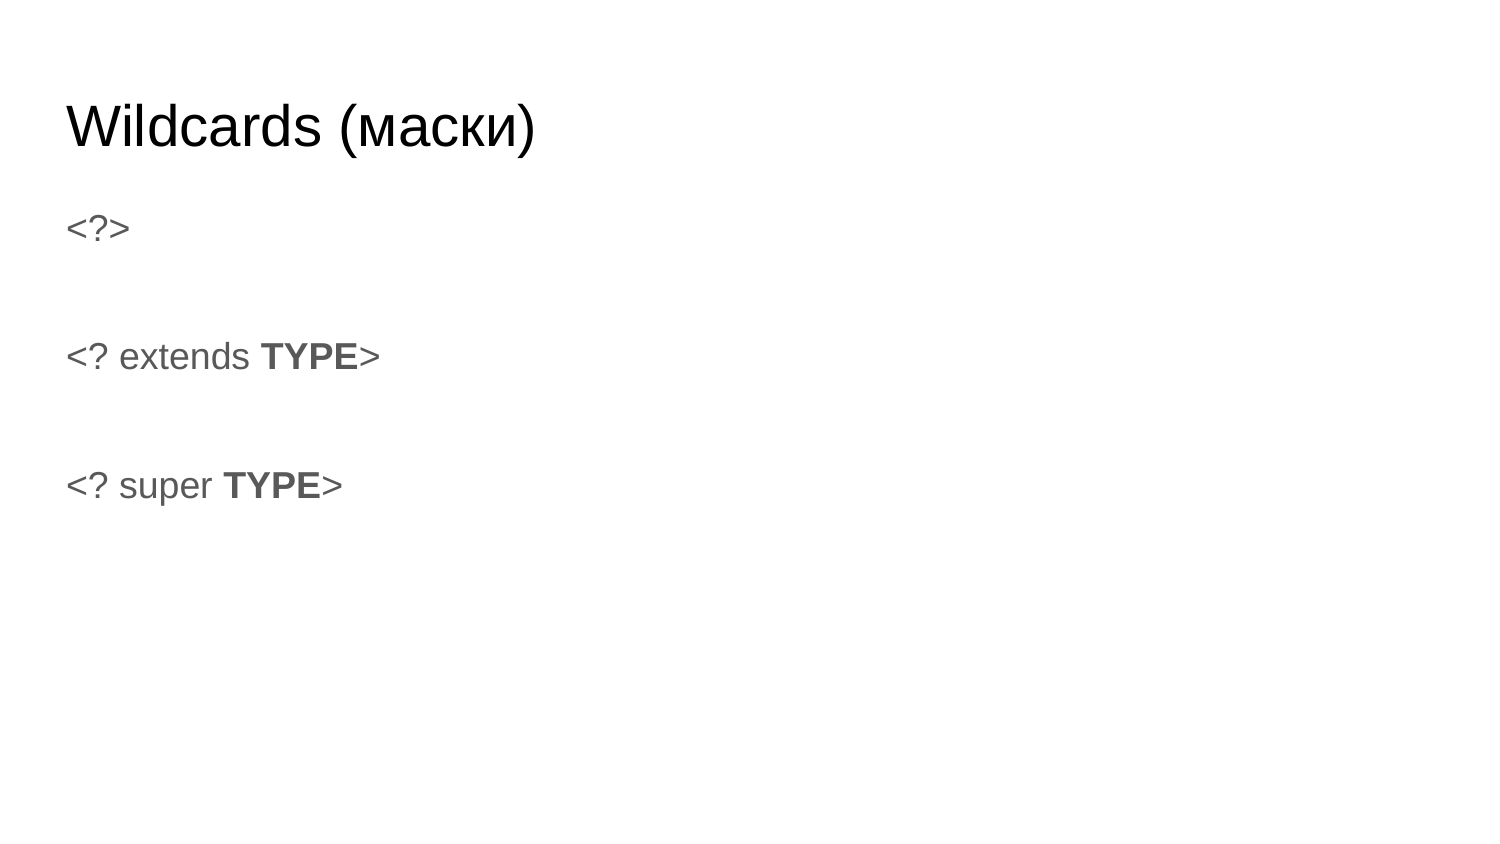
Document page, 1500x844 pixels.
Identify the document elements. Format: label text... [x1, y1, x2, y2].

title Wildcards (маски) [51, 72, 1449, 167]
list <?> <? extends TYPE> <? super TYPE> [51, 189, 1172, 750]
